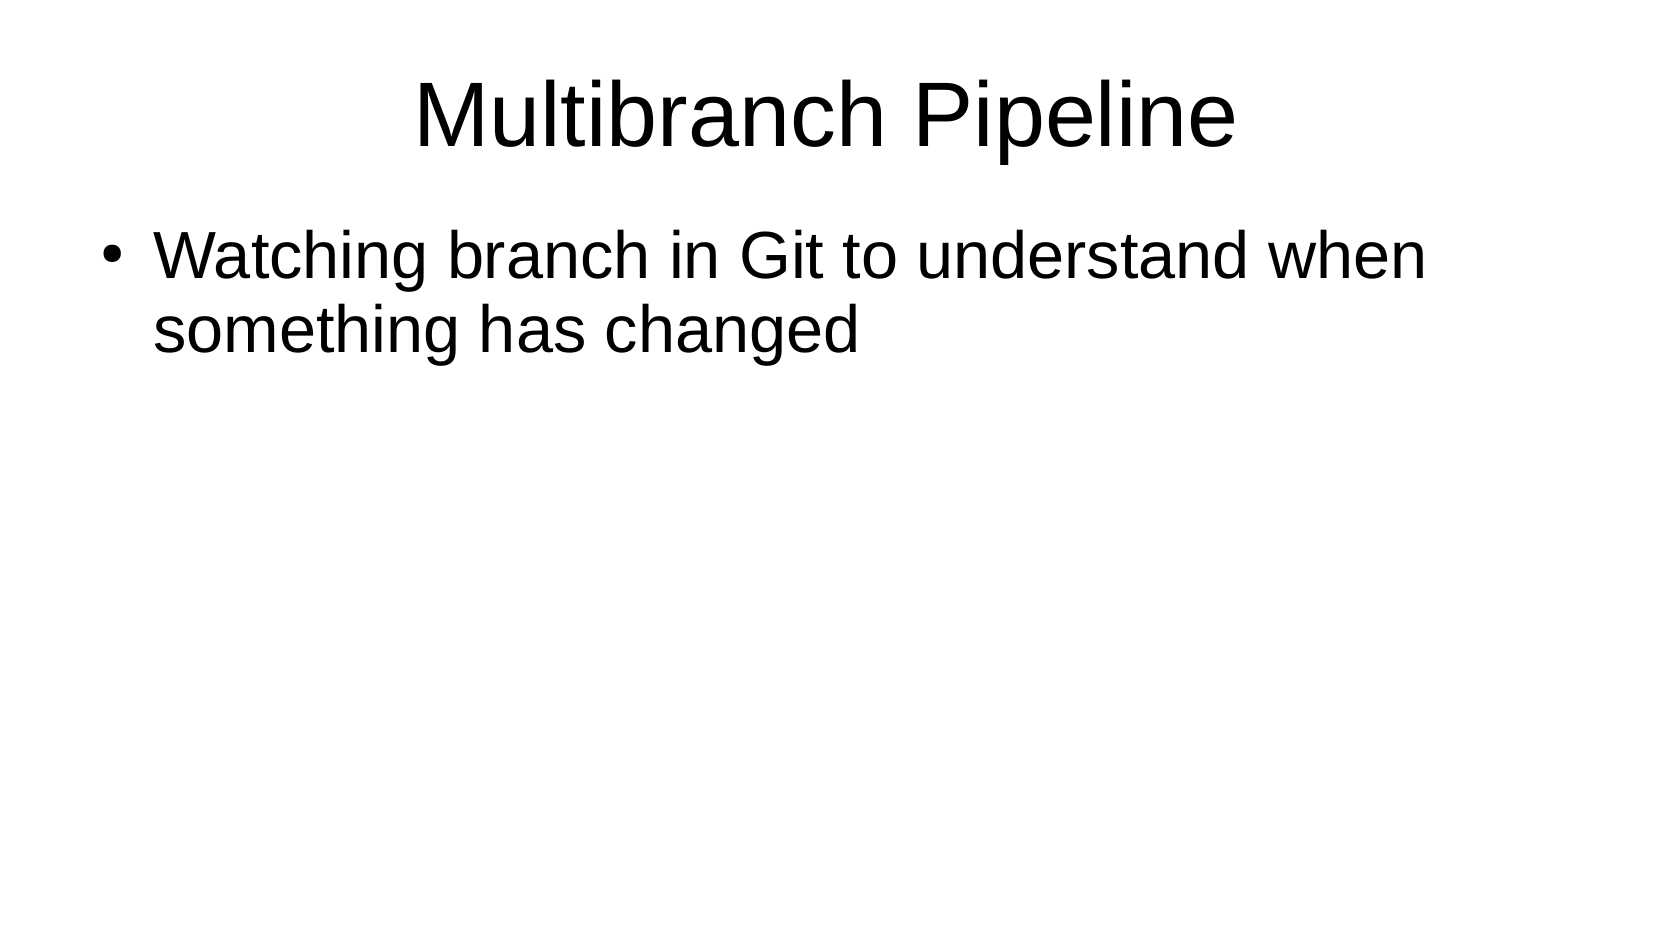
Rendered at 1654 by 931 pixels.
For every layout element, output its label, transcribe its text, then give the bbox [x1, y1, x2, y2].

list Watching branch in Git to understand when something has changed [82, 217, 1571, 758]
title Multibranch Pipeline [82, 37, 1571, 193]
